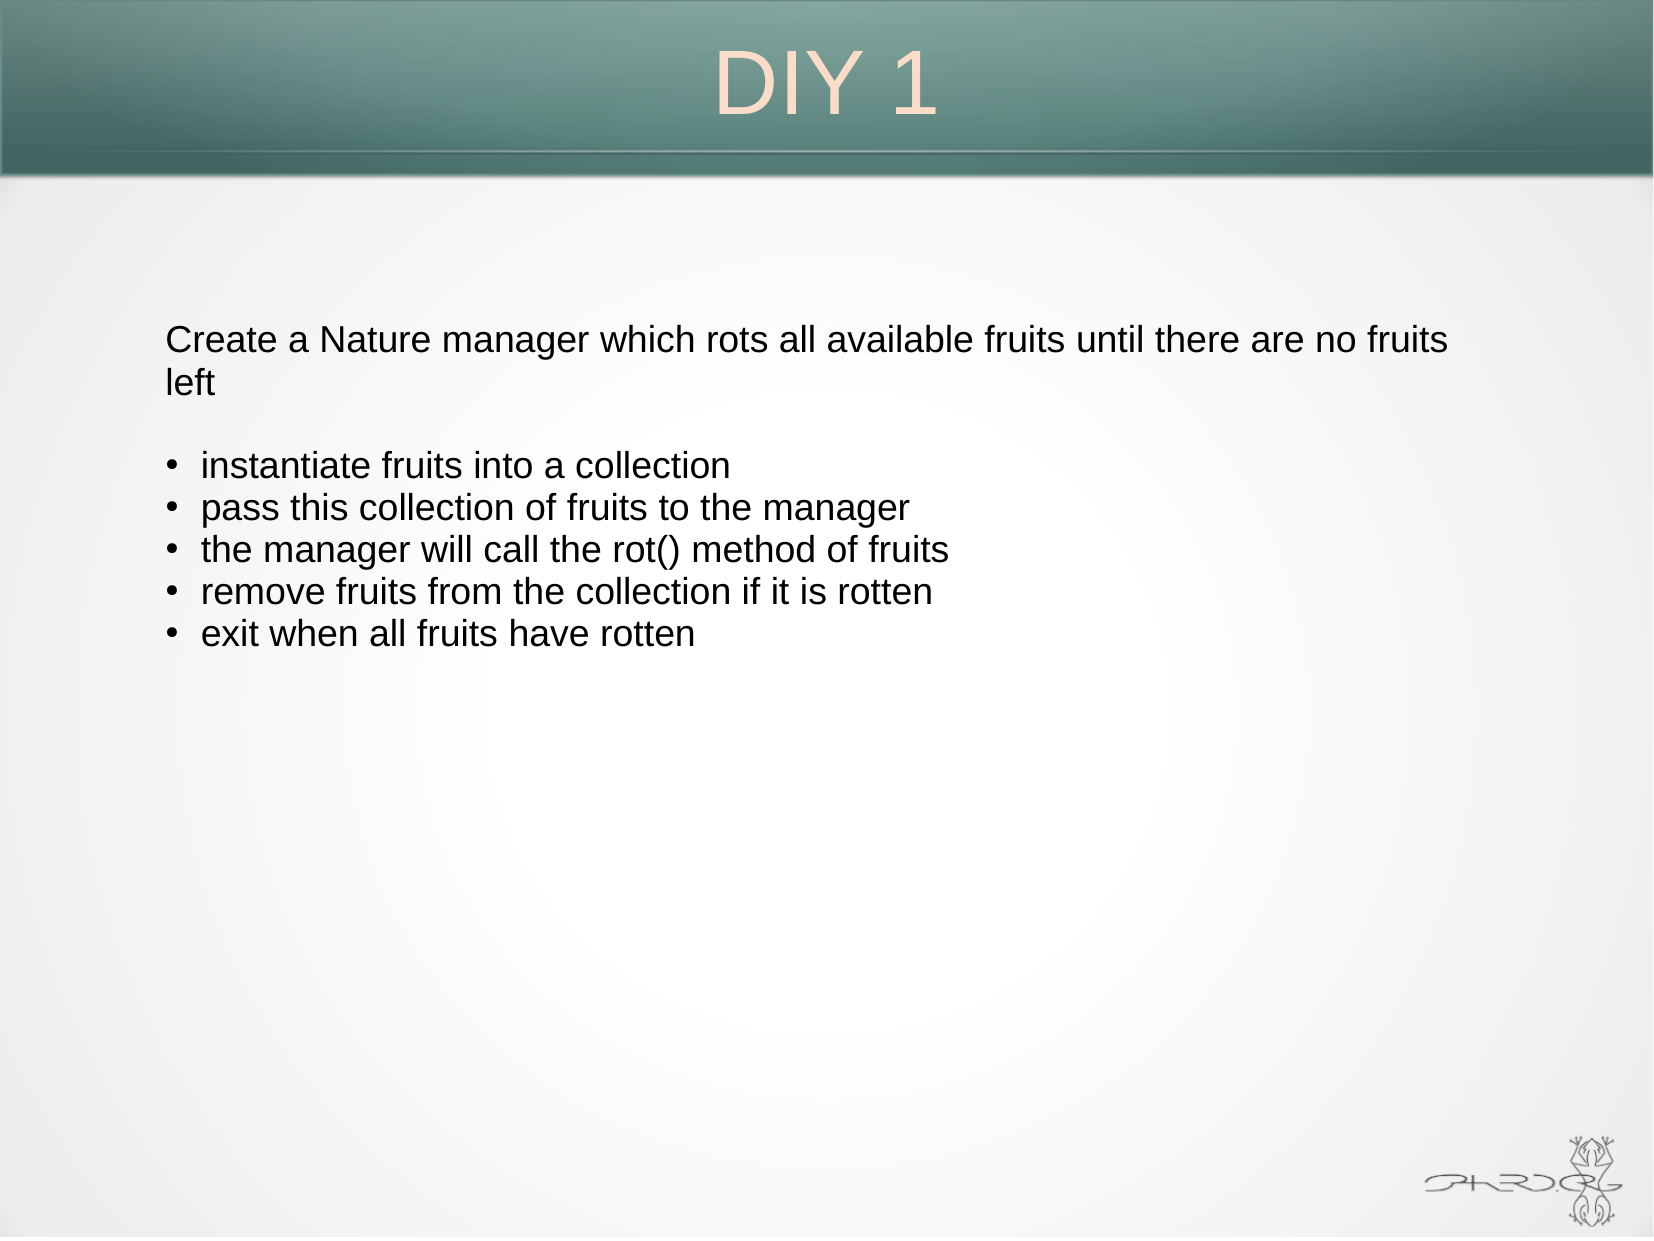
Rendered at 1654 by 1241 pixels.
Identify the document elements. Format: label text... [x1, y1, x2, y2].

text_box Create a Nature manager which rots all available fruits until there are no fruits left instantiate fruits into a collection pass this collection of fruits to the manager the manager will call the rot() method of fruits remove fruits from the collection if it is rotten exit when all fruits have rotten [165, 318, 1477, 910]
picture [0, 0, 1654, 1237]
title DIY 1 [82, 11, 1571, 154]
